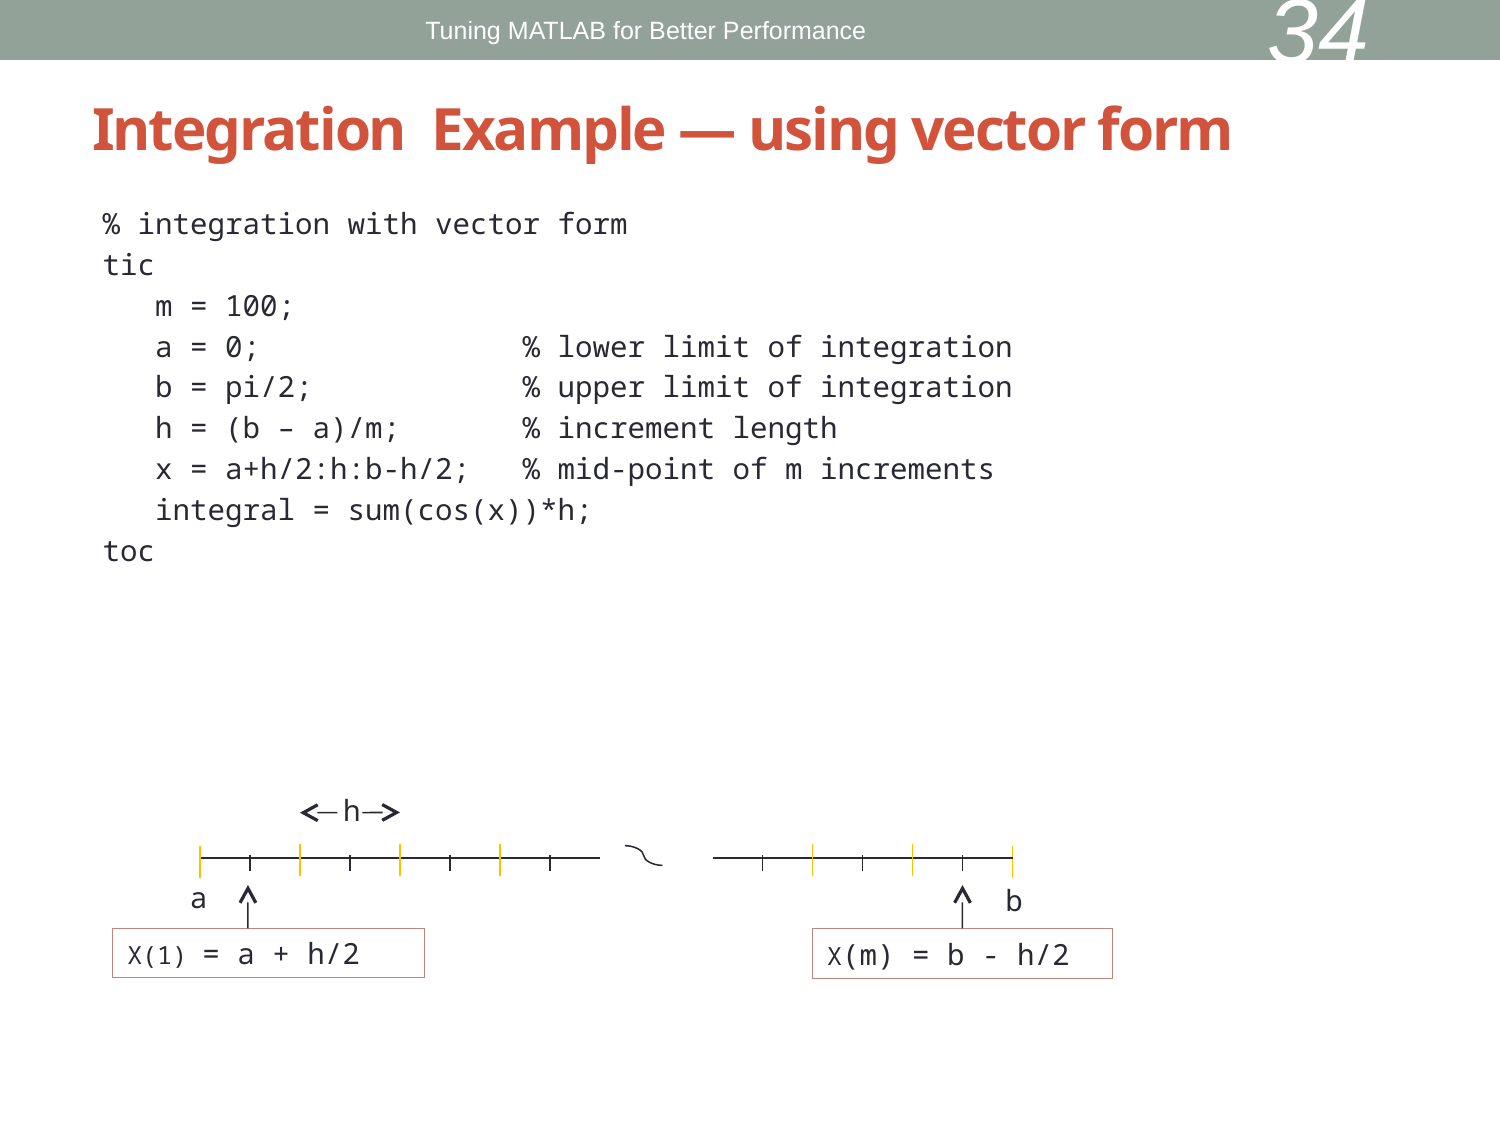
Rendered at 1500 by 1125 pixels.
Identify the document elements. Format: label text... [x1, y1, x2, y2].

text_box X(1) = a + h/2 [112, 928, 425, 978]
title Integration Example — using vector form [77, 66, 1357, 188]
text_box a [174, 871, 225, 922]
text_box h [328, 785, 396, 836]
text_box X(m) = b - h/2 [812, 928, 1113, 979]
slide_number <number> [1252, 0, 1428, 54]
footer Tuning MATLAB for Better Performance [410, 3, 1086, 57]
text_box b [990, 874, 1038, 925]
list % integration with vector form tic m = 100; a = 0; % lower limit of integration b = pi/2; % upper limit of integration h = (b – a)/m; % increment length x = a+h/2:h:b-h/2; % mid-point of m increments integral = sum(cos(x))*h; toc [87, 197, 1098, 609]
